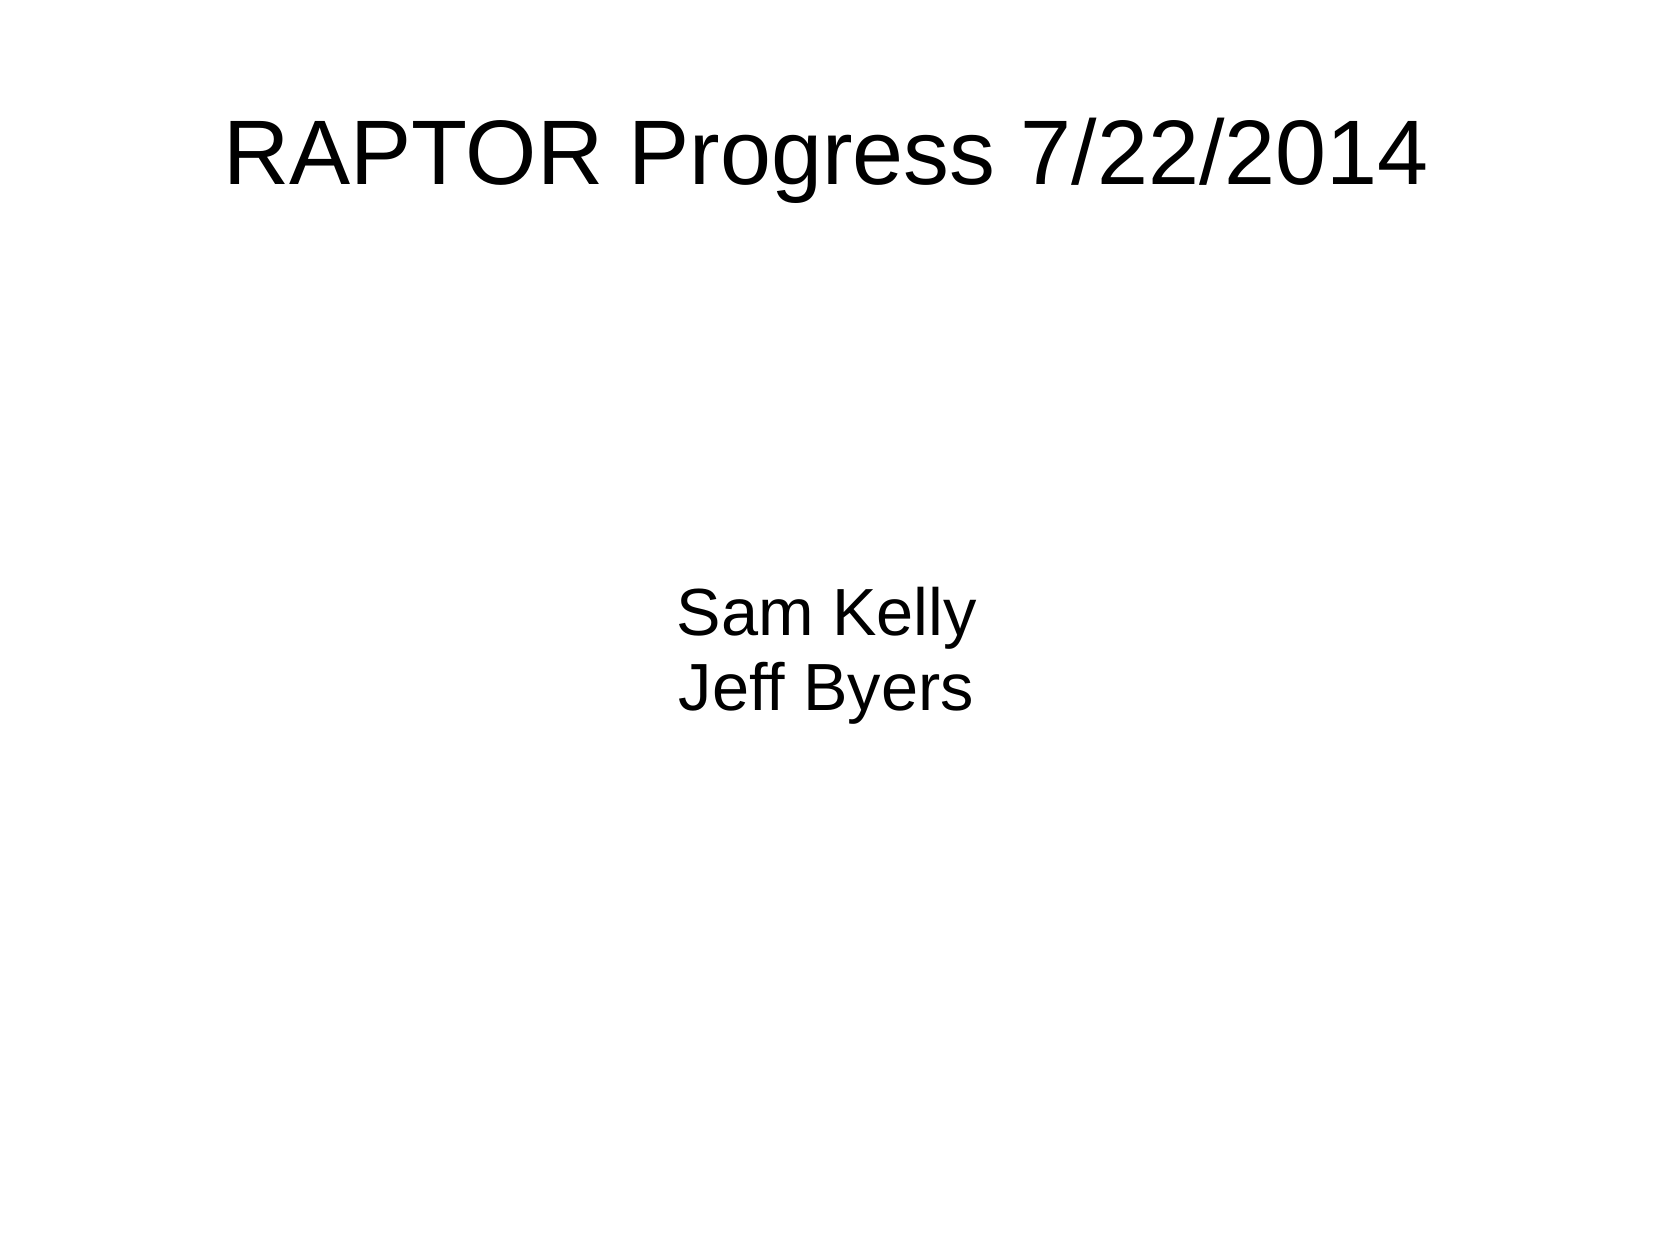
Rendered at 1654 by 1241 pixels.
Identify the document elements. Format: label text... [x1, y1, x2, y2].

subtitle Sam Kelly Jeff Byers [82, 290, 1571, 1010]
title RAPTOR Progress 7/22/2014 [82, 49, 1571, 257]
